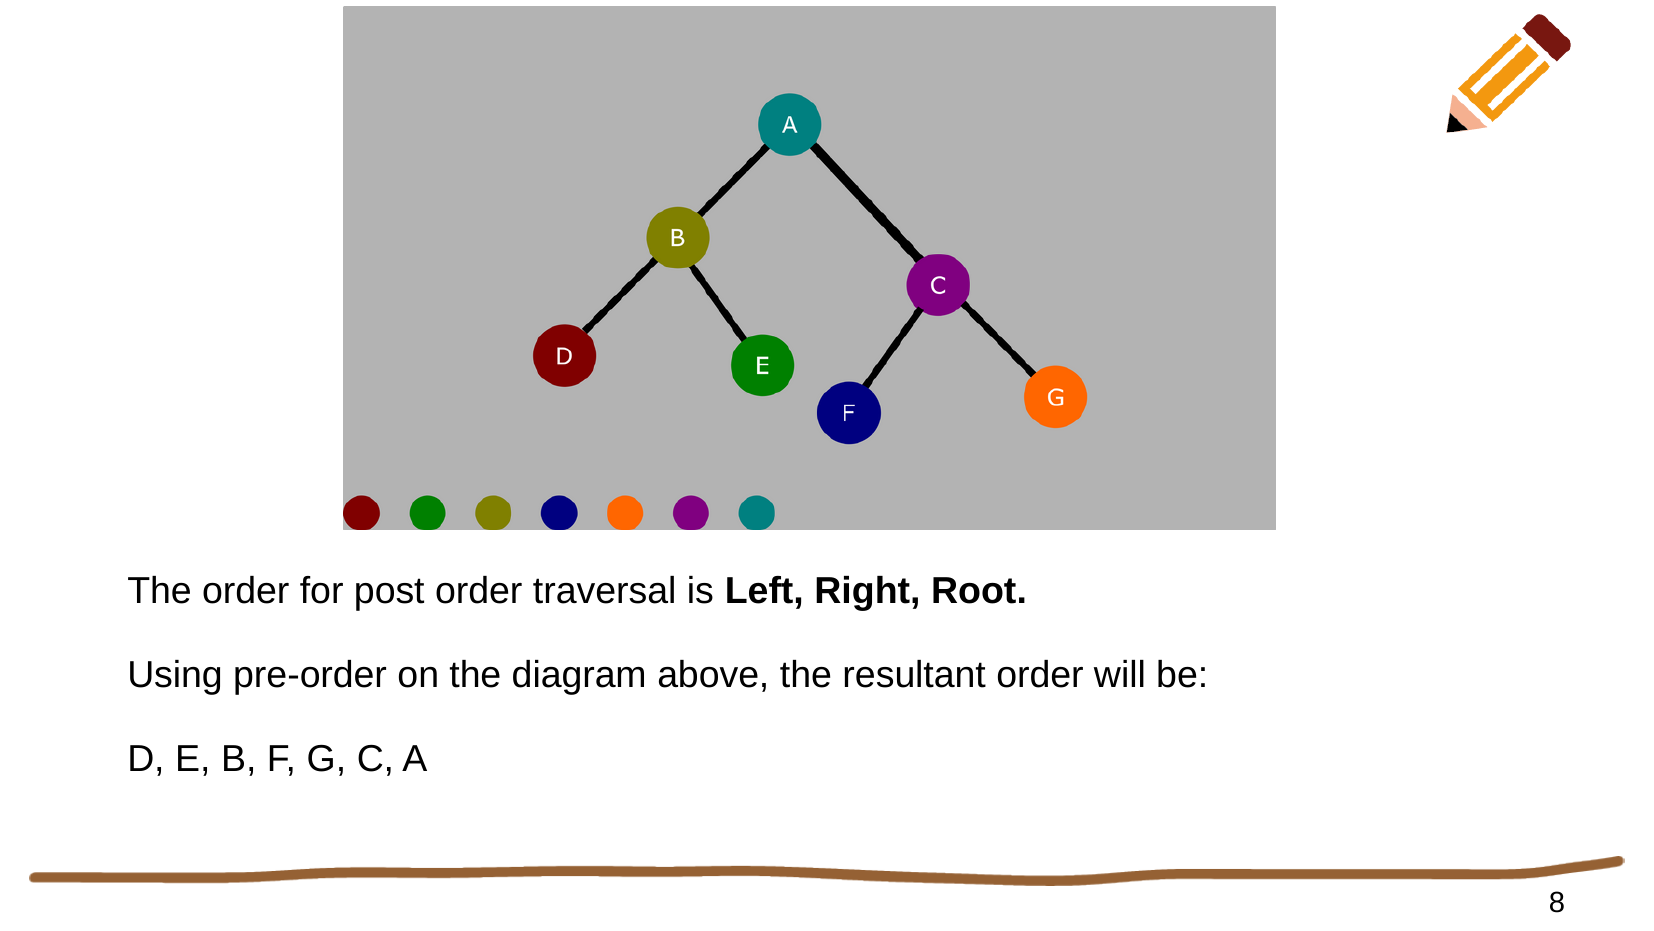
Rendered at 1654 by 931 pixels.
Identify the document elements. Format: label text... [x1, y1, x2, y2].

picture [1446, 14, 1571, 133]
picture [29, 856, 1625, 886]
text_box The order for post order traversal is Left, Right, Root. Using pre-order on the diagram above, the resultant order will be: D, E, B, F, G, C, A [112, 562, 1463, 830]
picture [343, 6, 1276, 530]
